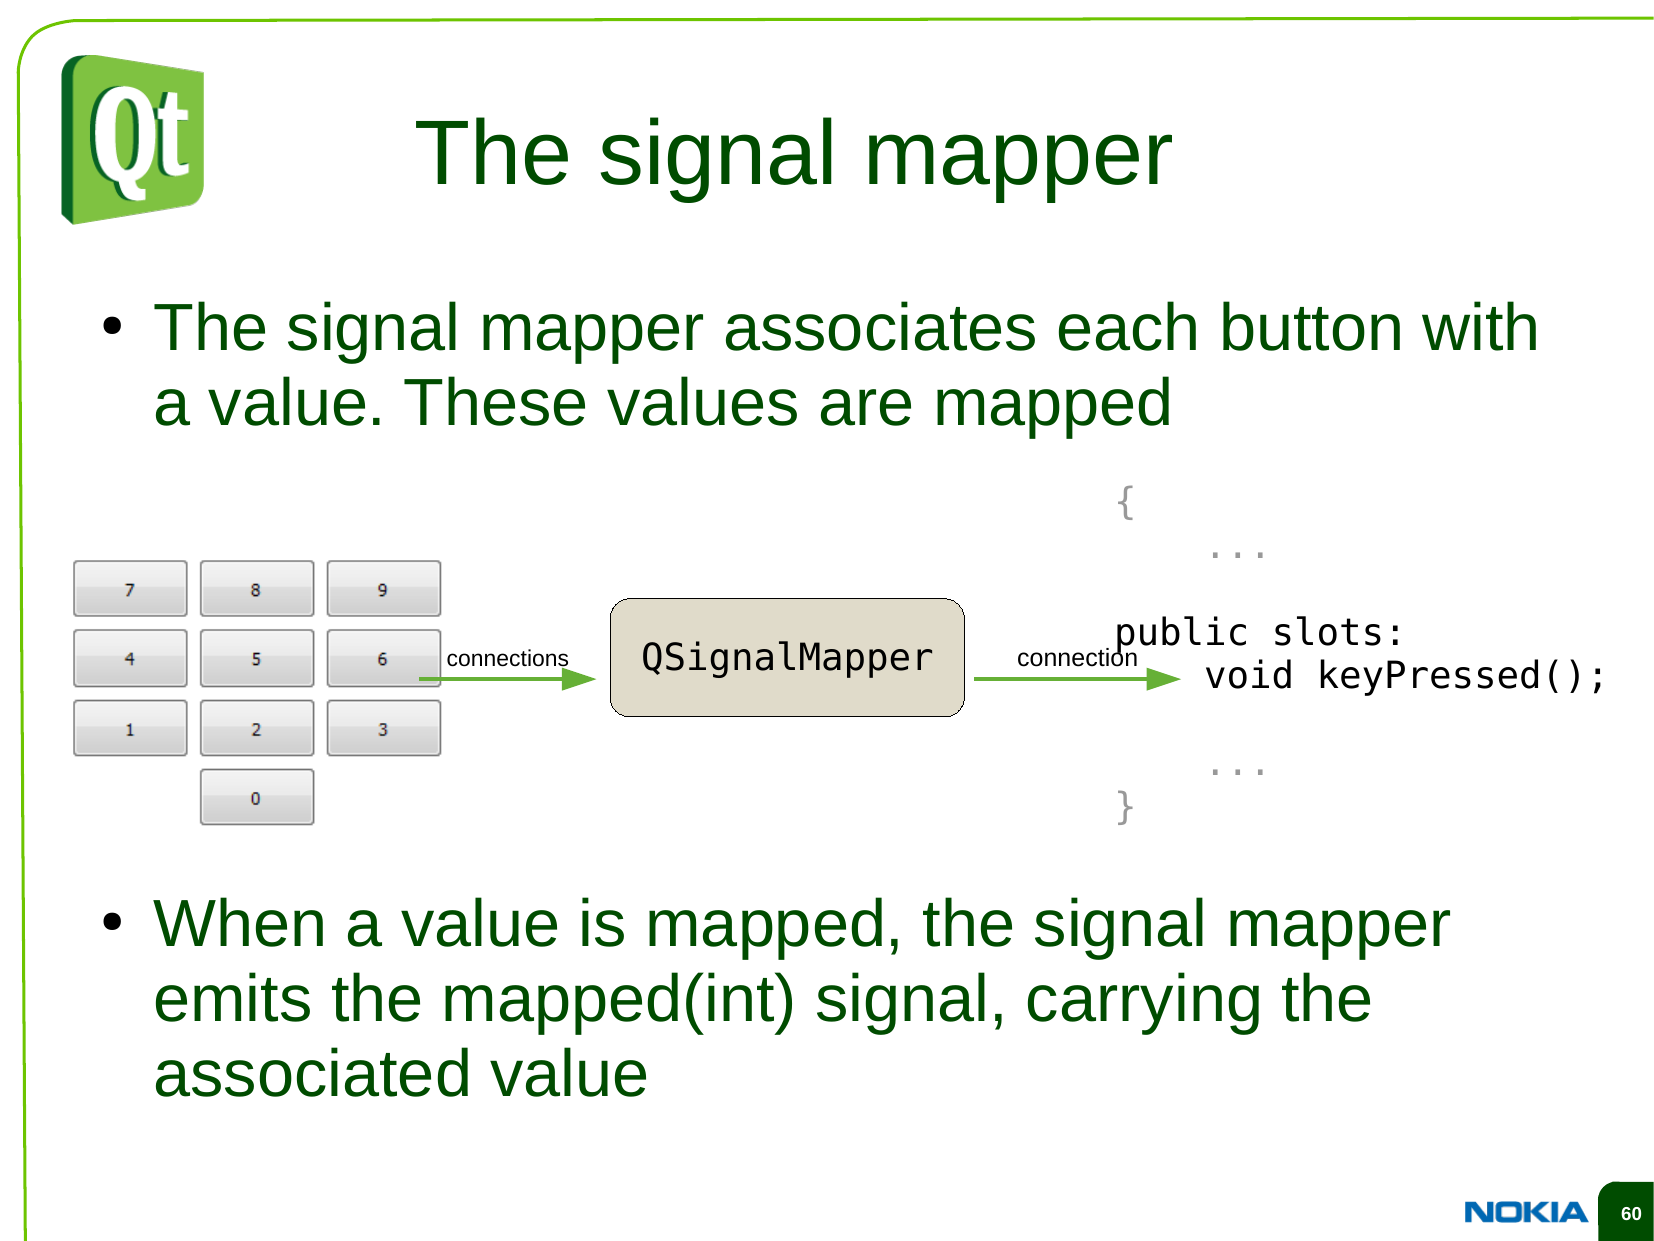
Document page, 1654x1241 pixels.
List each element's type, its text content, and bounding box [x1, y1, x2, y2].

picture [1465, 1201, 1589, 1223]
picture [72, 559, 82, 827]
title The signal mapper [257, 49, 1333, 257]
list The signal mapper associates each button with a value. These values are mapped When a value is mapped, the signal mapper emits the mapped(int) signal, carrying the associated value [82, 290, 1571, 1111]
picture [61, 55, 204, 225]
text_box { ... public slots: void keyPressed(); ... } [1571, 472, 1625, 836]
